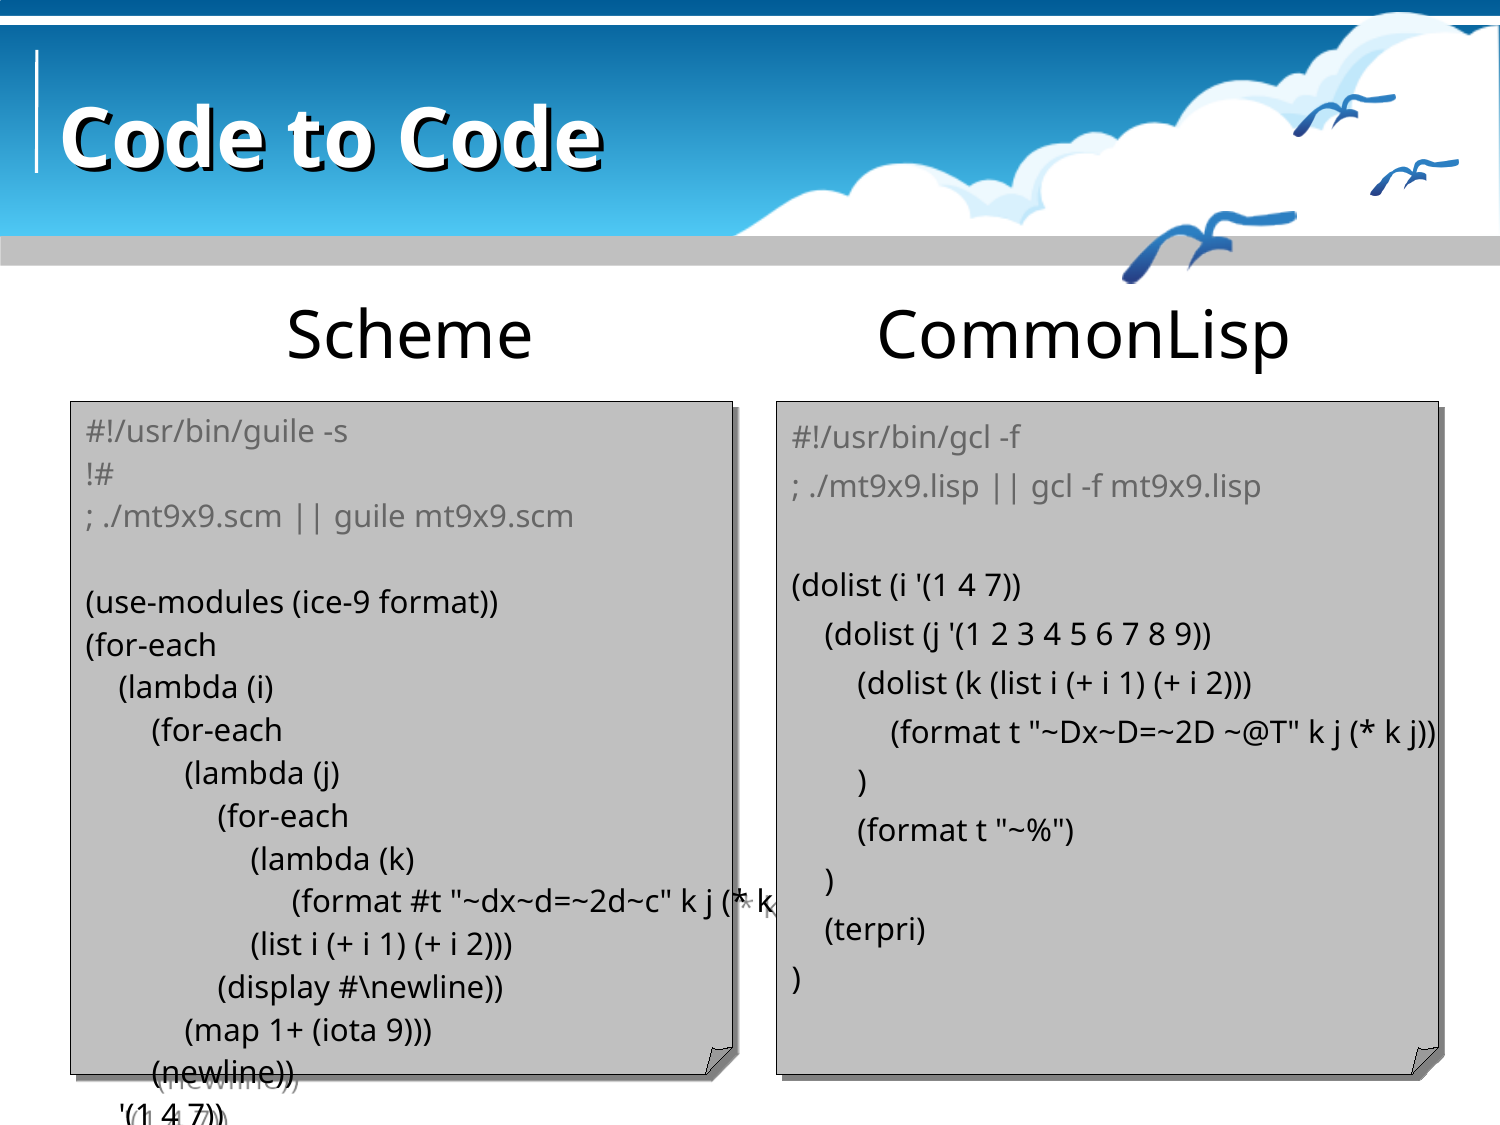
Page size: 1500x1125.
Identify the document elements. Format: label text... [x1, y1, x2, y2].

text_box CommonLisp [862, 283, 1382, 388]
text_box #!/usr/bin/gcl -f ; ./mt9x9.lisp || gcl -f mt9x9.lisp (dolist (i '(1 4 7)) (dolist (j '(1 2 3 4 5 6 7 8 9)) (dolist (k (list i (+ i 1) (+ i 2))) (format t "~Dx~D=~2D ~@T" k j (* k j)) ) (format t "~%") ) (terpri) ) [776, 401, 1439, 1075]
title Code to Code [59, 86, 1465, 186]
picture [730, 12, 1500, 283]
text_box Scheme [271, 283, 591, 388]
text_box #!/usr/bin/guile -s !# ; ./mt9x9.scm || guile mt9x9.scm (use-modules (ice-9 format)) (for-each (lambda (i) (for-each (lambda (j) (for-each (lambda (k) (format #t "~dx~d=~2d~c" k j (* k j) #\tab)) (list i (+ i 1) (+ i 2))) (display #\newline)) (map 1+ (iota 9))) (newline)) '(1 4 7)) [70, 401, 733, 1075]
